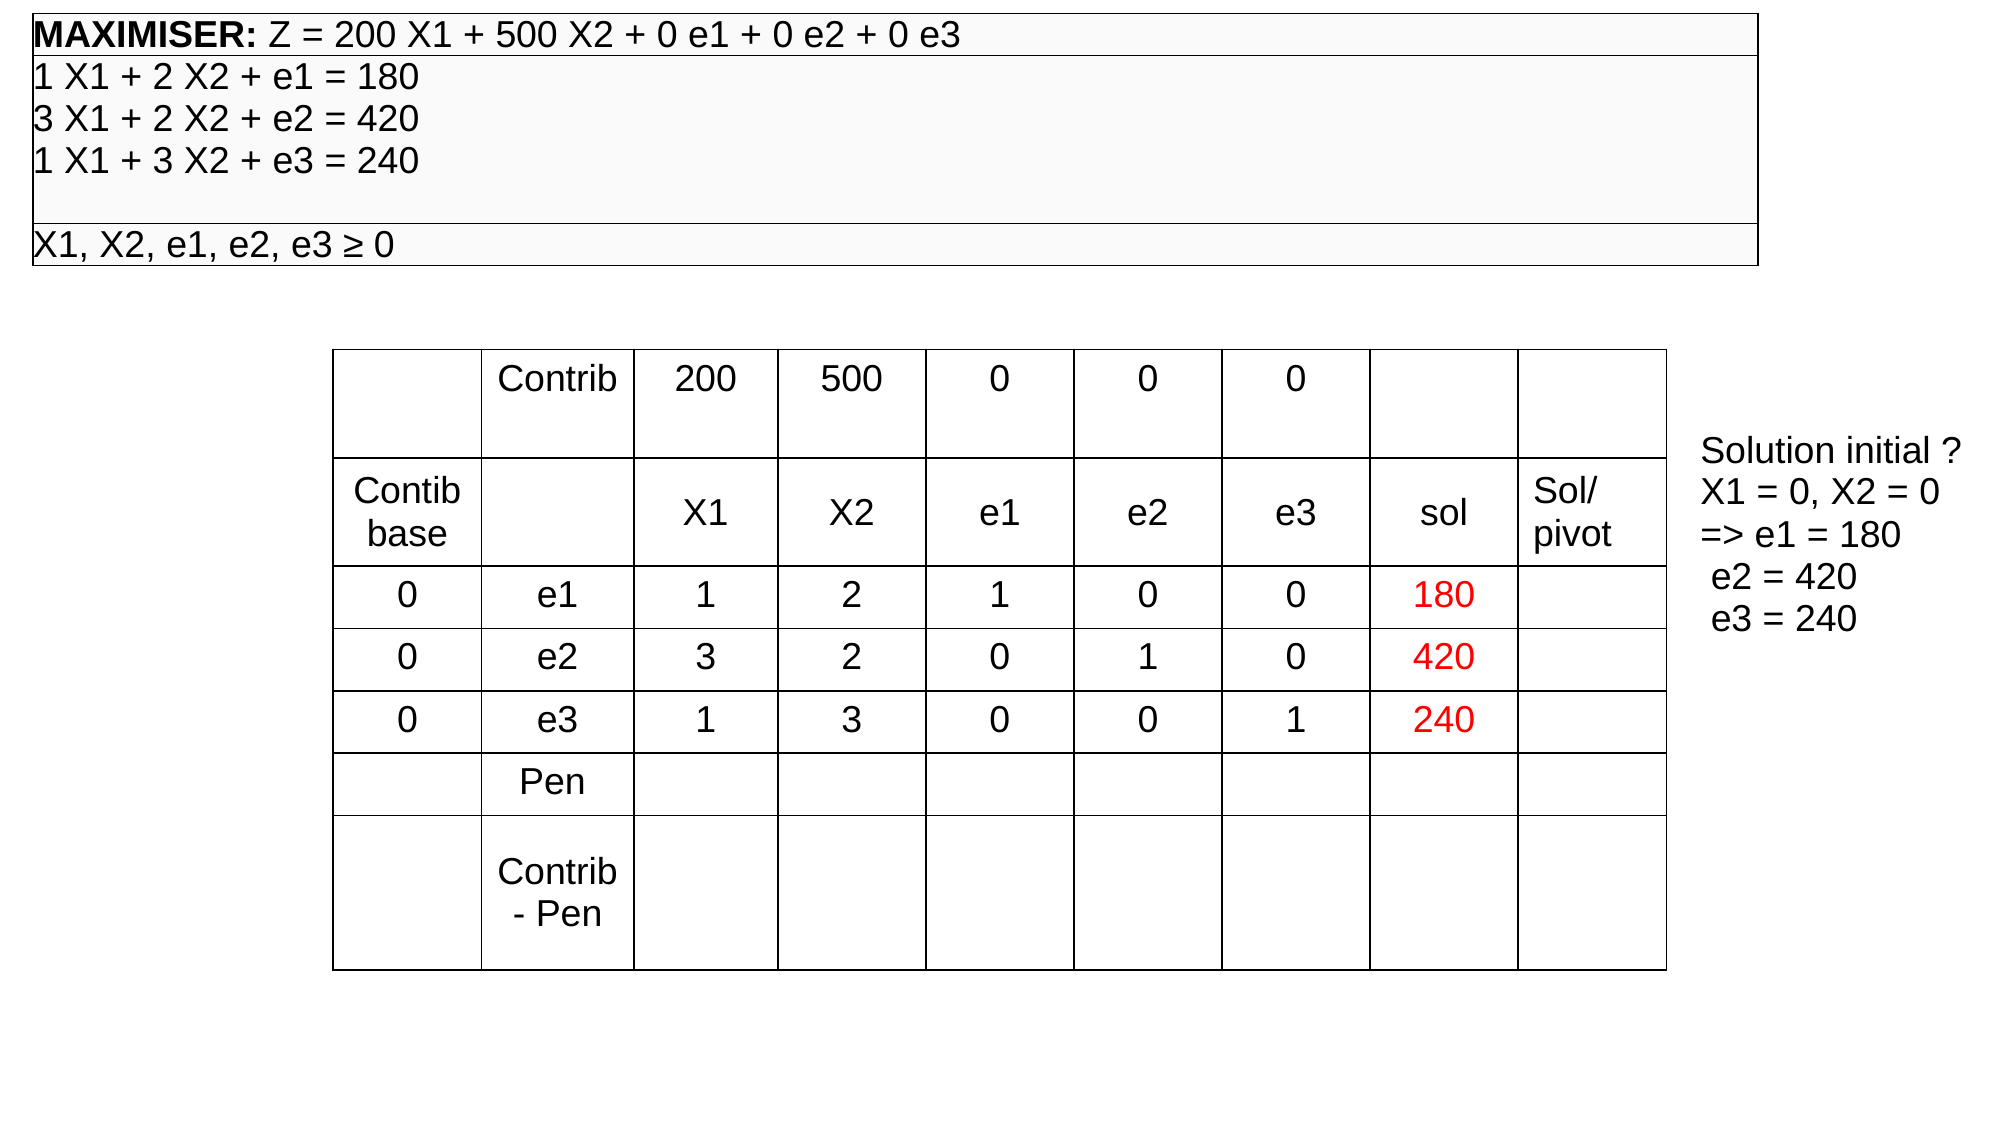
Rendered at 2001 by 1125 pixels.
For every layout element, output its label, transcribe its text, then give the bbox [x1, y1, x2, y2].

table_cell [334, 754, 481, 815]
table_cell [1223, 754, 1369, 815]
table_cell [1223, 816, 1369, 969]
table_cell e1 [482, 567, 633, 628]
table_cell [635, 754, 777, 815]
table_cell e3 [482, 692, 633, 752]
table_cell X2 [779, 459, 925, 565]
table_cell 0 [927, 692, 1073, 752]
table_cell Contrib - Pen [482, 816, 633, 969]
table_header [334, 350, 481, 457]
table_cell 0 [927, 629, 1073, 690]
table_cell [1519, 816, 1666, 969]
table_cell e3 [1223, 459, 1369, 565]
table_cell 1 [1075, 629, 1221, 690]
table_cell sol [1371, 459, 1517, 565]
table_cell 2 [779, 567, 925, 628]
table_cell [1519, 629, 1666, 690]
table_header 0 [927, 350, 1073, 457]
table_cell 0 [334, 629, 481, 690]
table_cell [635, 816, 777, 969]
table_cell e2 [482, 629, 633, 690]
table_cell [1519, 754, 1666, 815]
table_header MAXIMISER: Z = 200 X1 + 500 X2 + 0 e1 + 0 e2 + 0 e3 [34, 14, 1757, 55]
table_header 200 [635, 350, 777, 457]
table_cell [1075, 754, 1221, 815]
table_cell [482, 459, 633, 565]
table_cell Sol/pivot [1519, 459, 1666, 565]
table_cell [1519, 692, 1666, 752]
table_cell 2 [779, 629, 925, 690]
text_box Solution initial ? X1 = 0, X2 = 0 => e1 = 180 e2 = 420 e3 = 240 [1685, 421, 1988, 647]
table_cell [1371, 816, 1517, 969]
table_cell [927, 816, 1073, 969]
table_cell [334, 816, 481, 969]
table_cell X1, X2, e1, e2, e3 ≥ 0 [34, 224, 1757, 265]
table_cell 0 [334, 692, 481, 752]
table_cell 1 [927, 567, 1073, 628]
table_cell [927, 754, 1073, 815]
table_cell 0 [1223, 629, 1369, 690]
table_cell 0 [1223, 567, 1369, 628]
table_cell 0 [1075, 567, 1221, 628]
table_cell [1075, 816, 1221, 969]
table_cell [779, 754, 925, 815]
table_cell Pen [482, 754, 633, 815]
table_header Contrib [482, 350, 633, 457]
table_cell X1 [635, 459, 777, 565]
table_cell 1 [635, 692, 777, 752]
table_cell 0 [1075, 692, 1221, 752]
table_header 500 [779, 350, 925, 457]
table_cell 3 [635, 629, 777, 690]
table_cell Contib base [334, 459, 481, 565]
table_header [1371, 350, 1517, 457]
table_header 0 [1223, 350, 1369, 457]
table_cell 3 [779, 692, 925, 752]
table_cell 0 [334, 567, 481, 628]
table_cell 1 X1 + 2 X2 + e1 = 180 3 X1 + 2 X2 + e2 = 420 1 X1 + 3 X2 + e3 = 240 [34, 56, 1757, 223]
table_cell 180 [1371, 567, 1517, 628]
table_cell 1 [1223, 692, 1369, 752]
table_cell e1 [927, 459, 1073, 565]
table_cell 1 [635, 567, 777, 628]
table_cell 240 [1371, 692, 1517, 752]
table_cell 420 [1371, 629, 1517, 690]
table_cell [1371, 754, 1517, 815]
table_cell e2 [1075, 459, 1221, 565]
table_cell [779, 816, 925, 969]
table_cell [1519, 567, 1666, 628]
table_header 0 [1075, 350, 1221, 457]
table_header [1519, 350, 1666, 457]
